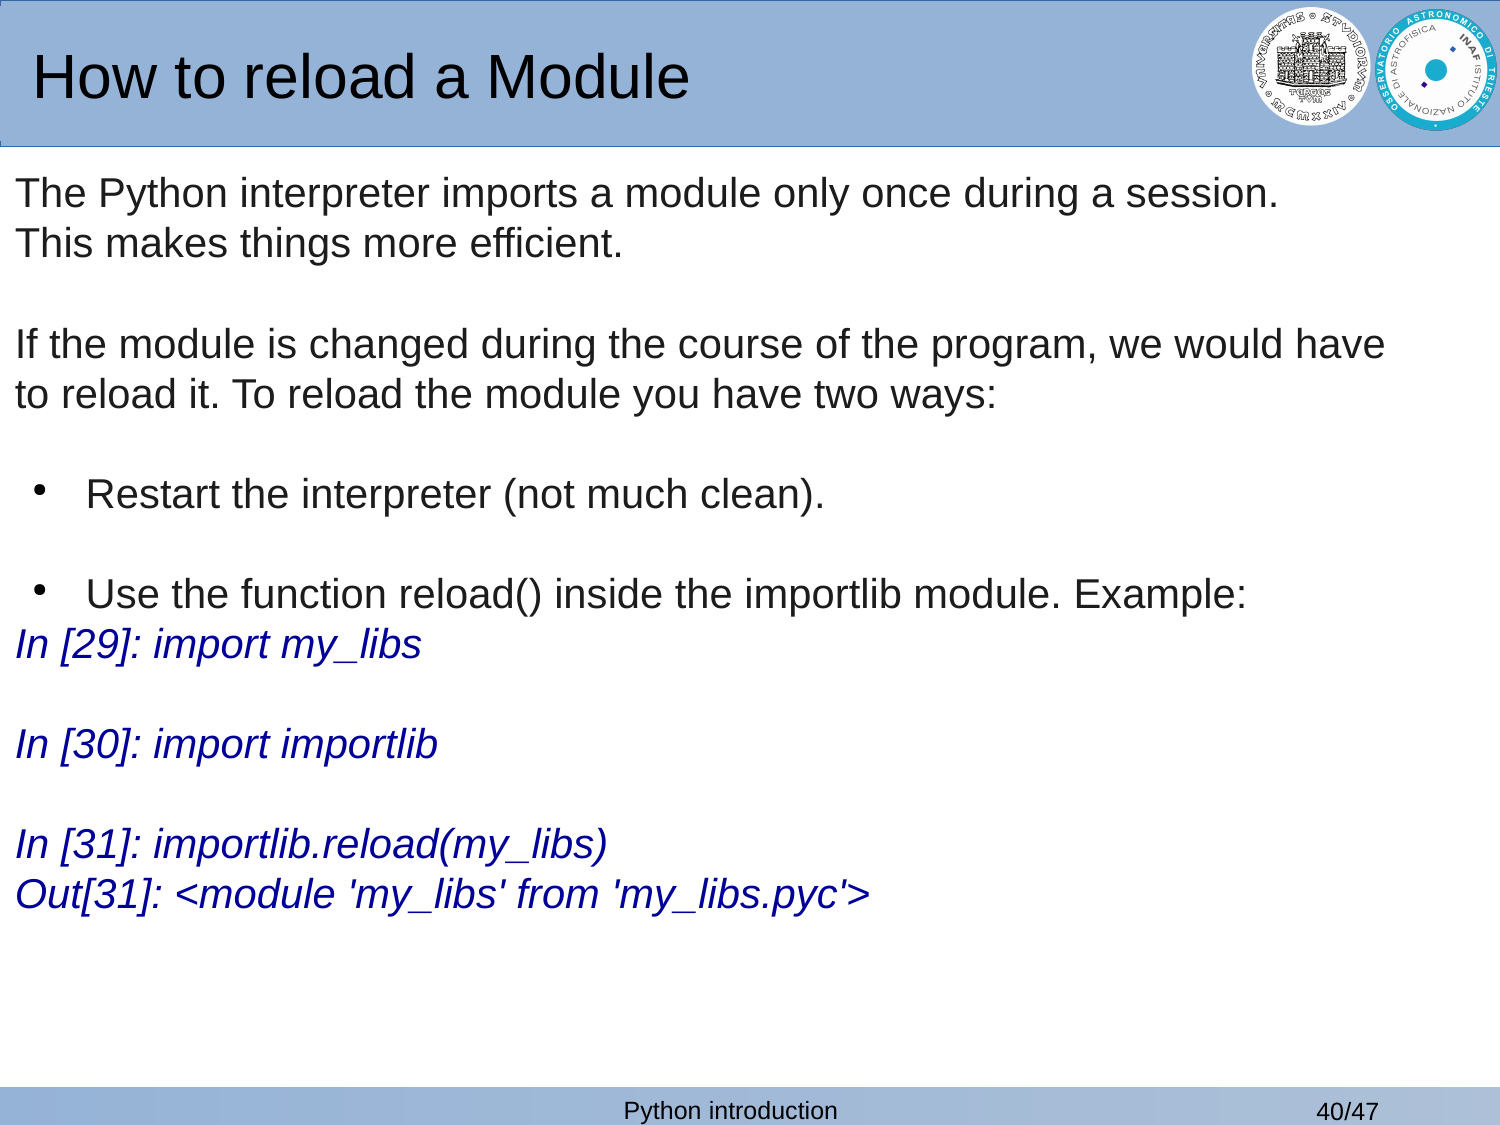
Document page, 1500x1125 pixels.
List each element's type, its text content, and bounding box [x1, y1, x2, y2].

text_box How to reload a Module [0, 5, 1243, 141]
picture [1252, 0, 1500, 156]
list The Python interpreter imports a module only once during a session. This makes things more efficient. If the module is changed during the course of the program, we would have to reload it. To reload the module you have two ways: Restart the interpreter (not much clean). Use the function reload() inside the importlib module. Example: In [29]: import my_libs In [30]: import importlib In [31]: importlib.reload(my_libs) Out[31]: <module 'my_libs' from 'my_libs.pyc'> [0, 158, 1446, 1077]
